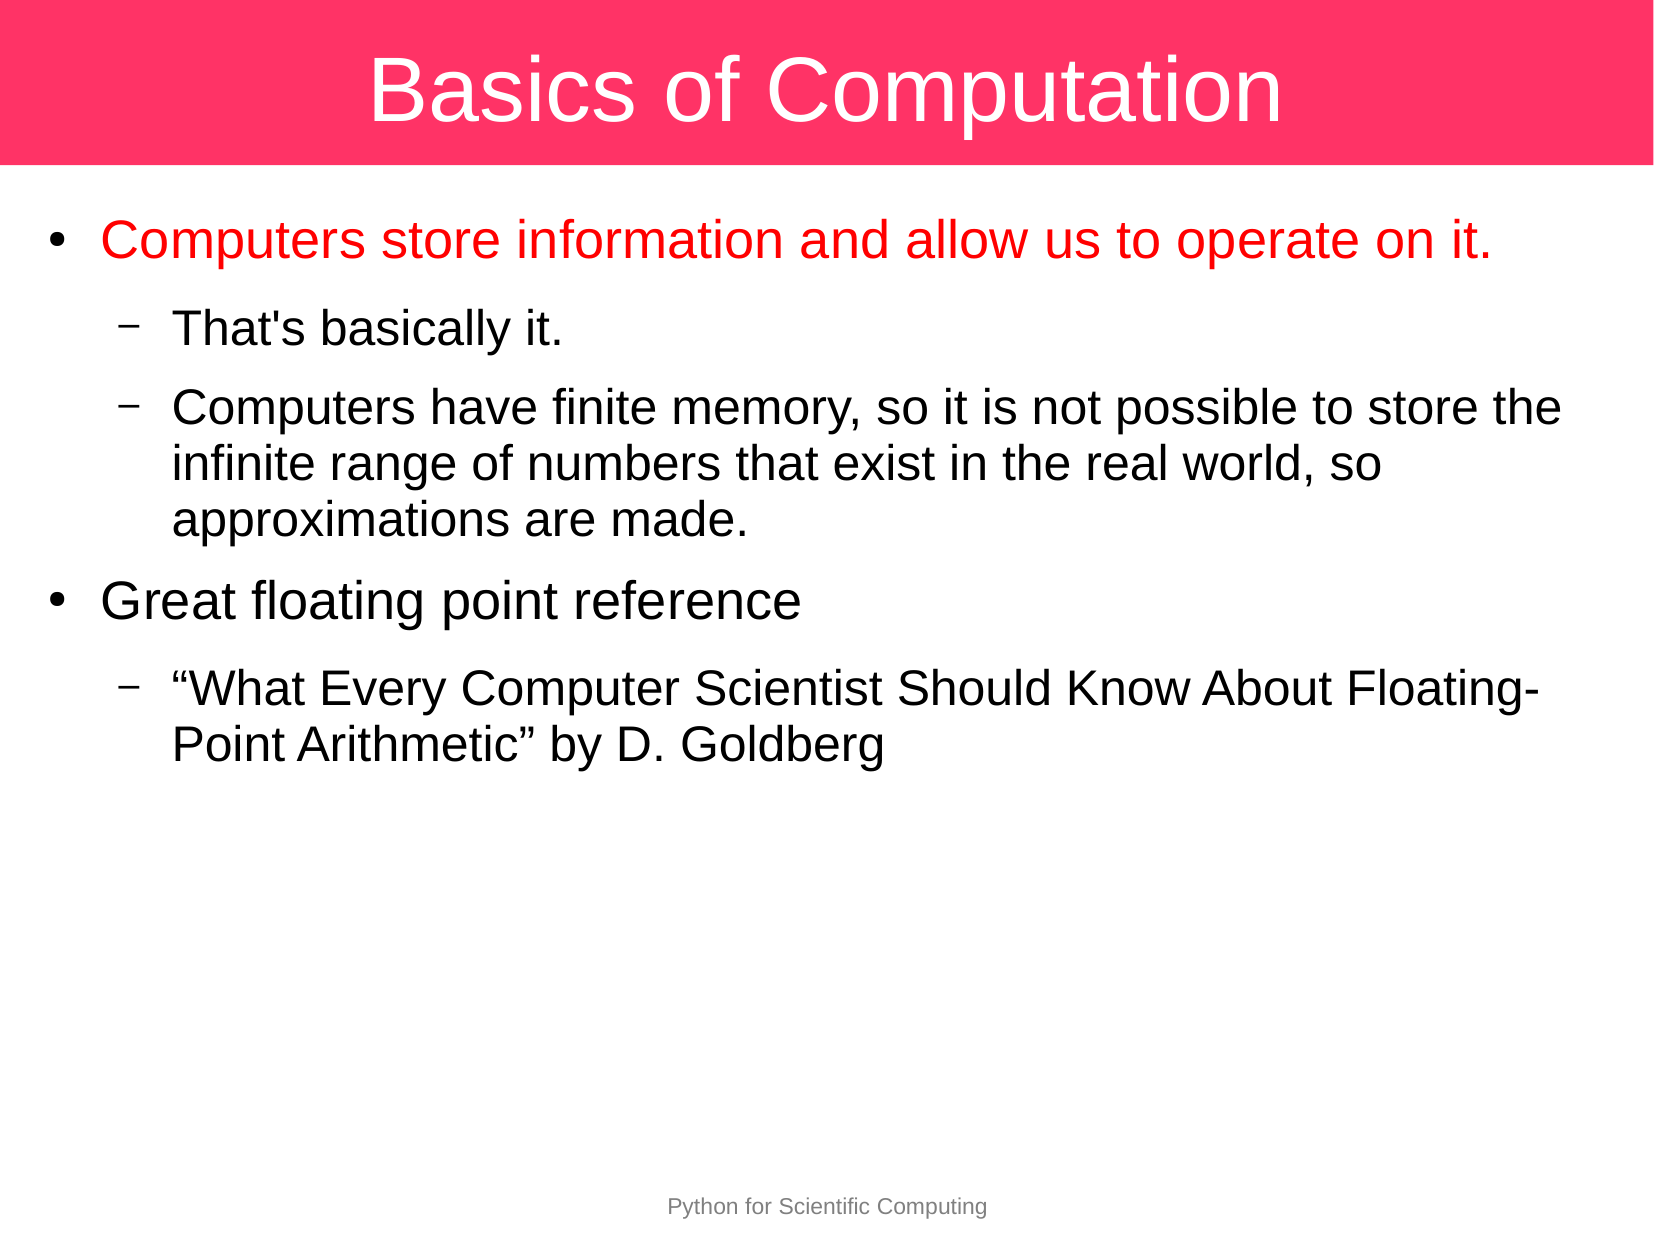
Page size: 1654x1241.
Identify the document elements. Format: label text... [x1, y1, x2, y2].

list Computers store information and allow us to operate on it. That's basically it. Computers have finite memory, so it is not possible to store the infinite range of numbers that exist in the real world, so approximations are made. Great floating point reference “What Every Computer Scientist Should Know About Floating-Point Arithmetic” by D. Goldberg [30, 210, 1621, 1171]
title Basics of Computation [82, 31, 1571, 148]
